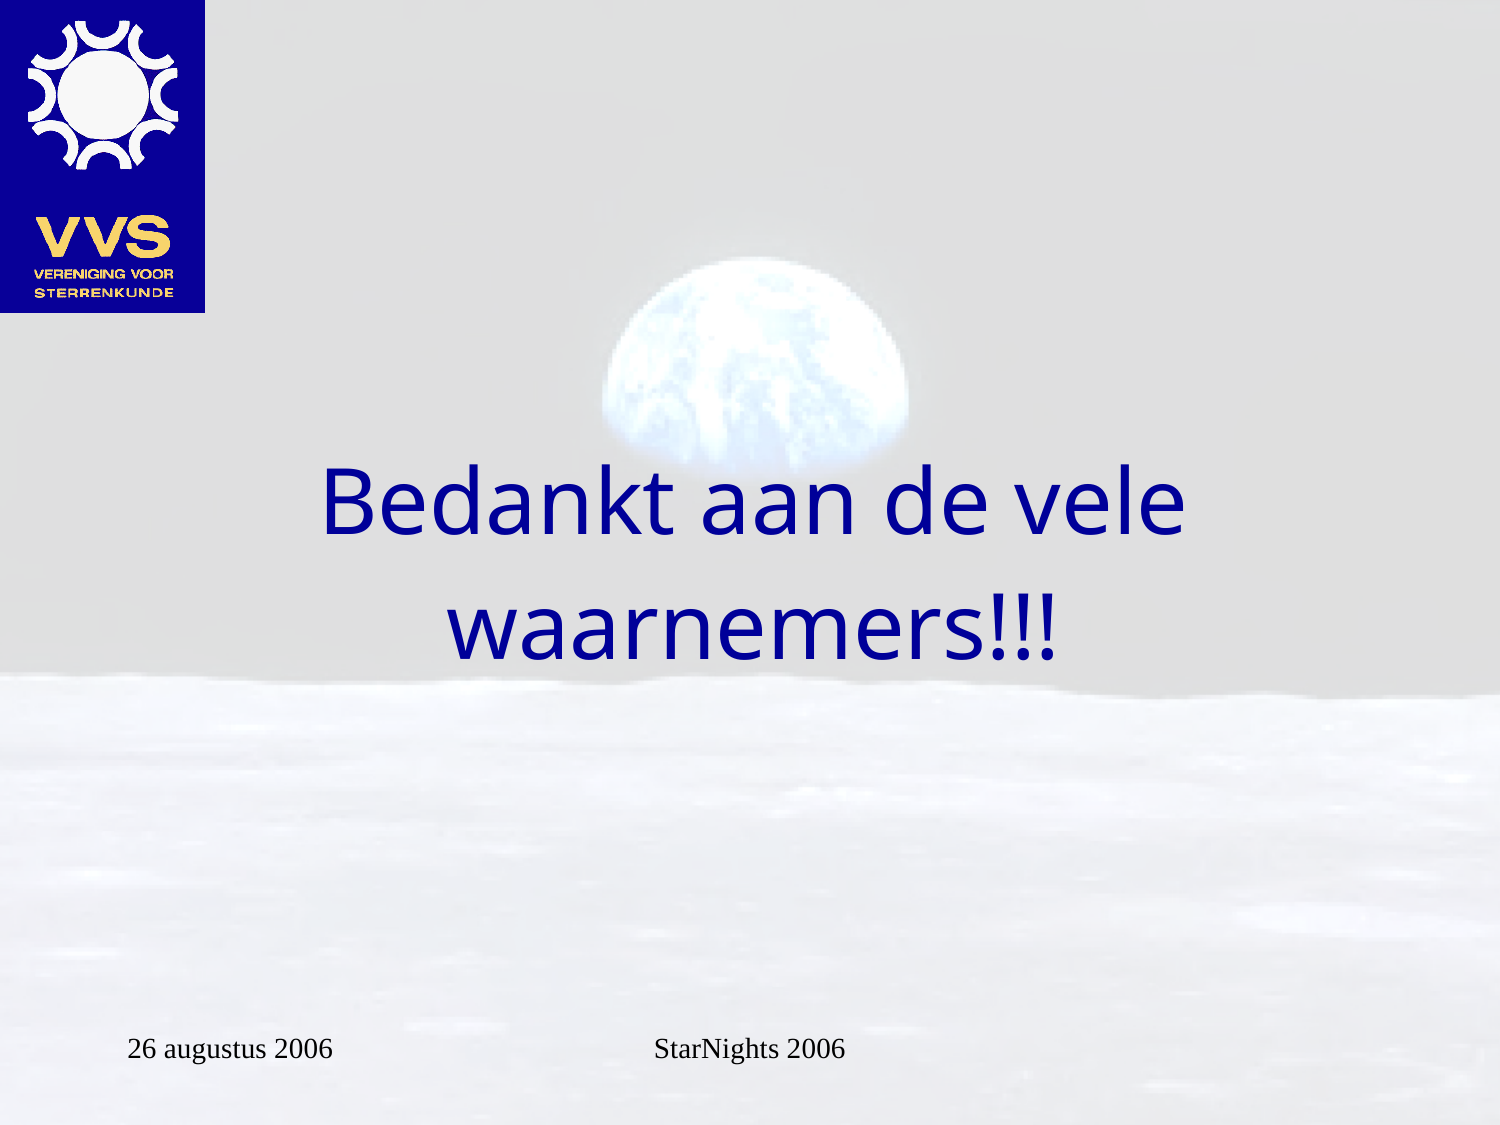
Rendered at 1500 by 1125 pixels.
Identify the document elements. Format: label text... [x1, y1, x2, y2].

picture [0, 0, 205, 313]
title Bedankt aan de vele waarnemers!!! [178, 443, 1329, 680]
